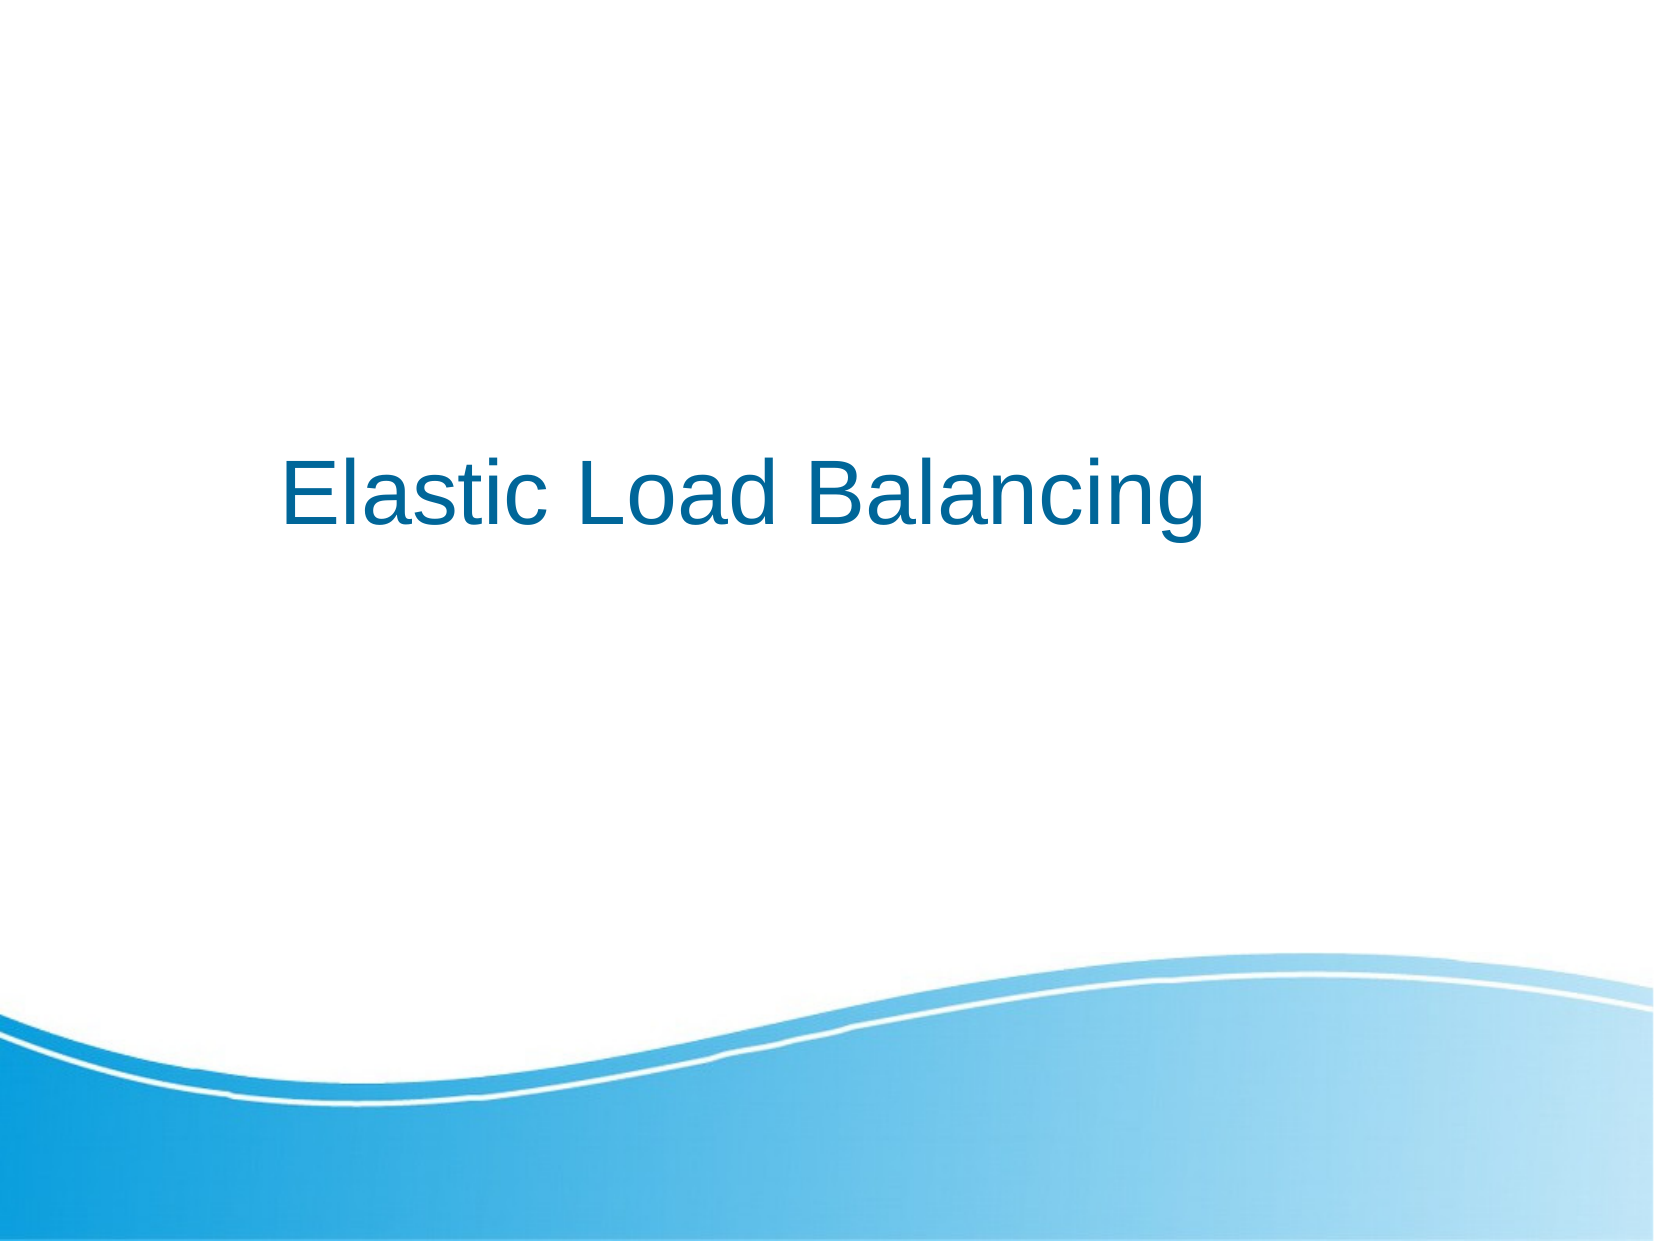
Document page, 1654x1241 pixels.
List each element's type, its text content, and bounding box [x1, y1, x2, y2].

title Elastic Load Balancing [0, 384, 1489, 592]
